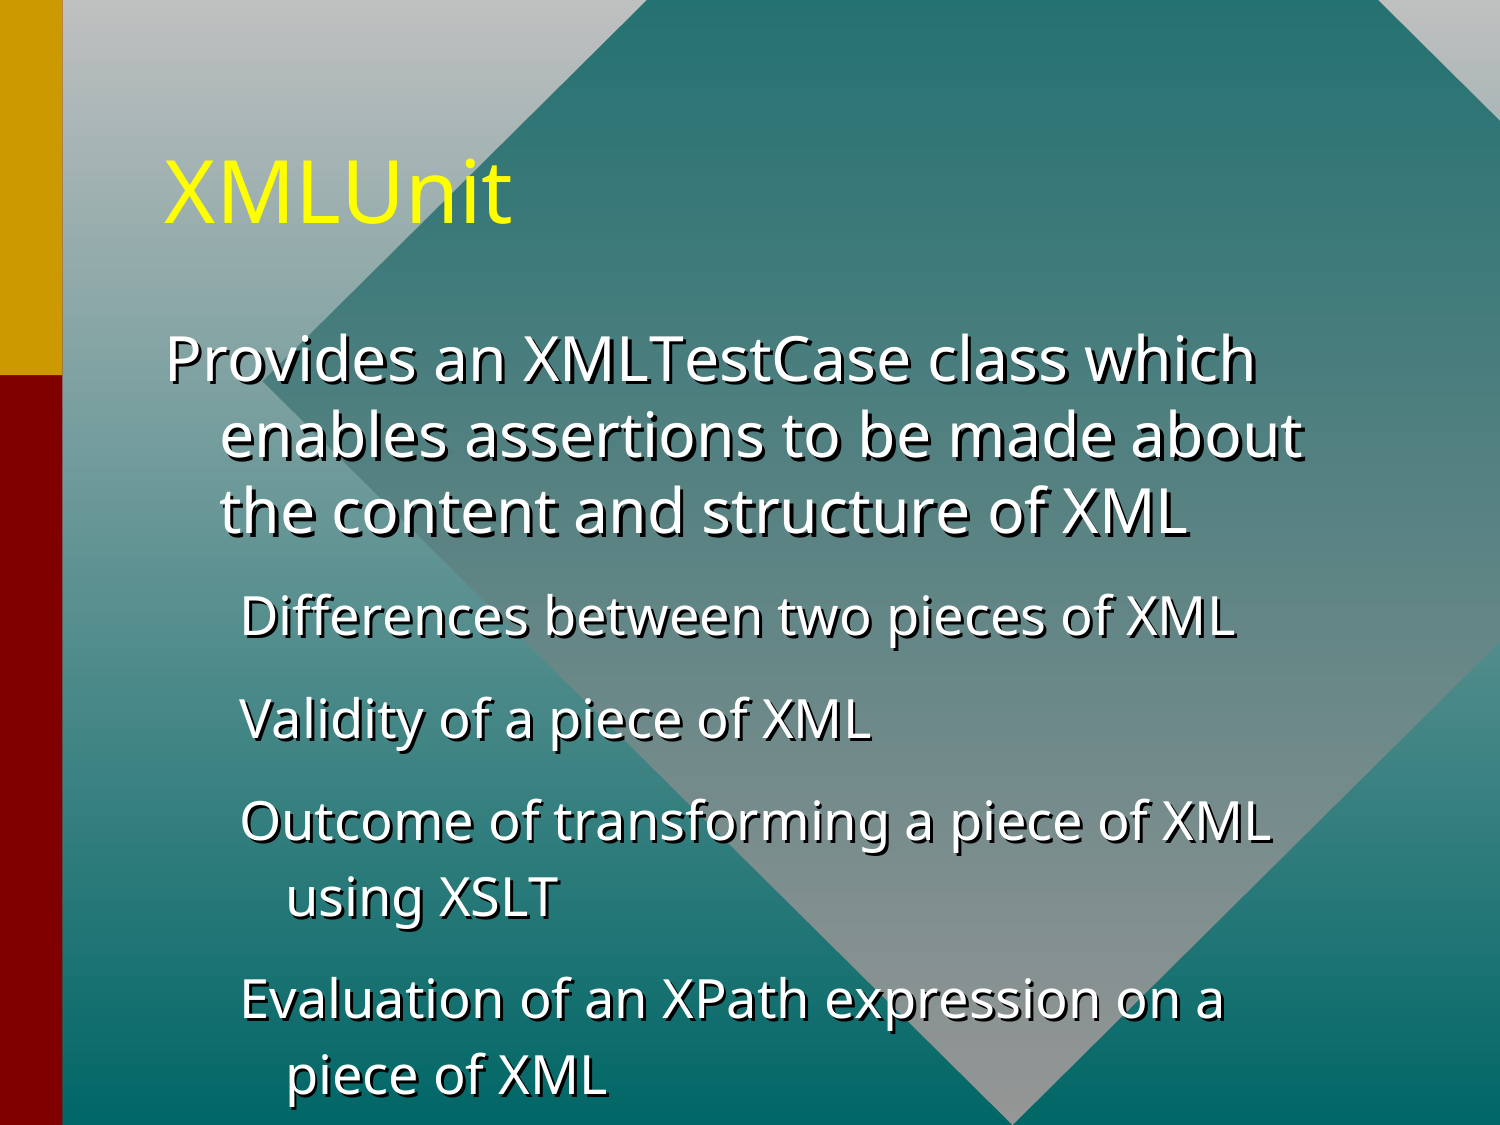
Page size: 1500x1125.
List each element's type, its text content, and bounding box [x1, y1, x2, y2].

list Provides an XMLTestCase class which enables assertions to be made about the content and structure of XML Differences between two pieces of XML Validity of a piece of XML Outcome of transforming a piece of XML using XSLT Evaluation of an XPath expression on a piece of XML [149, 312, 1388, 1036]
title XMLUnit [150, 99, 1351, 288]
